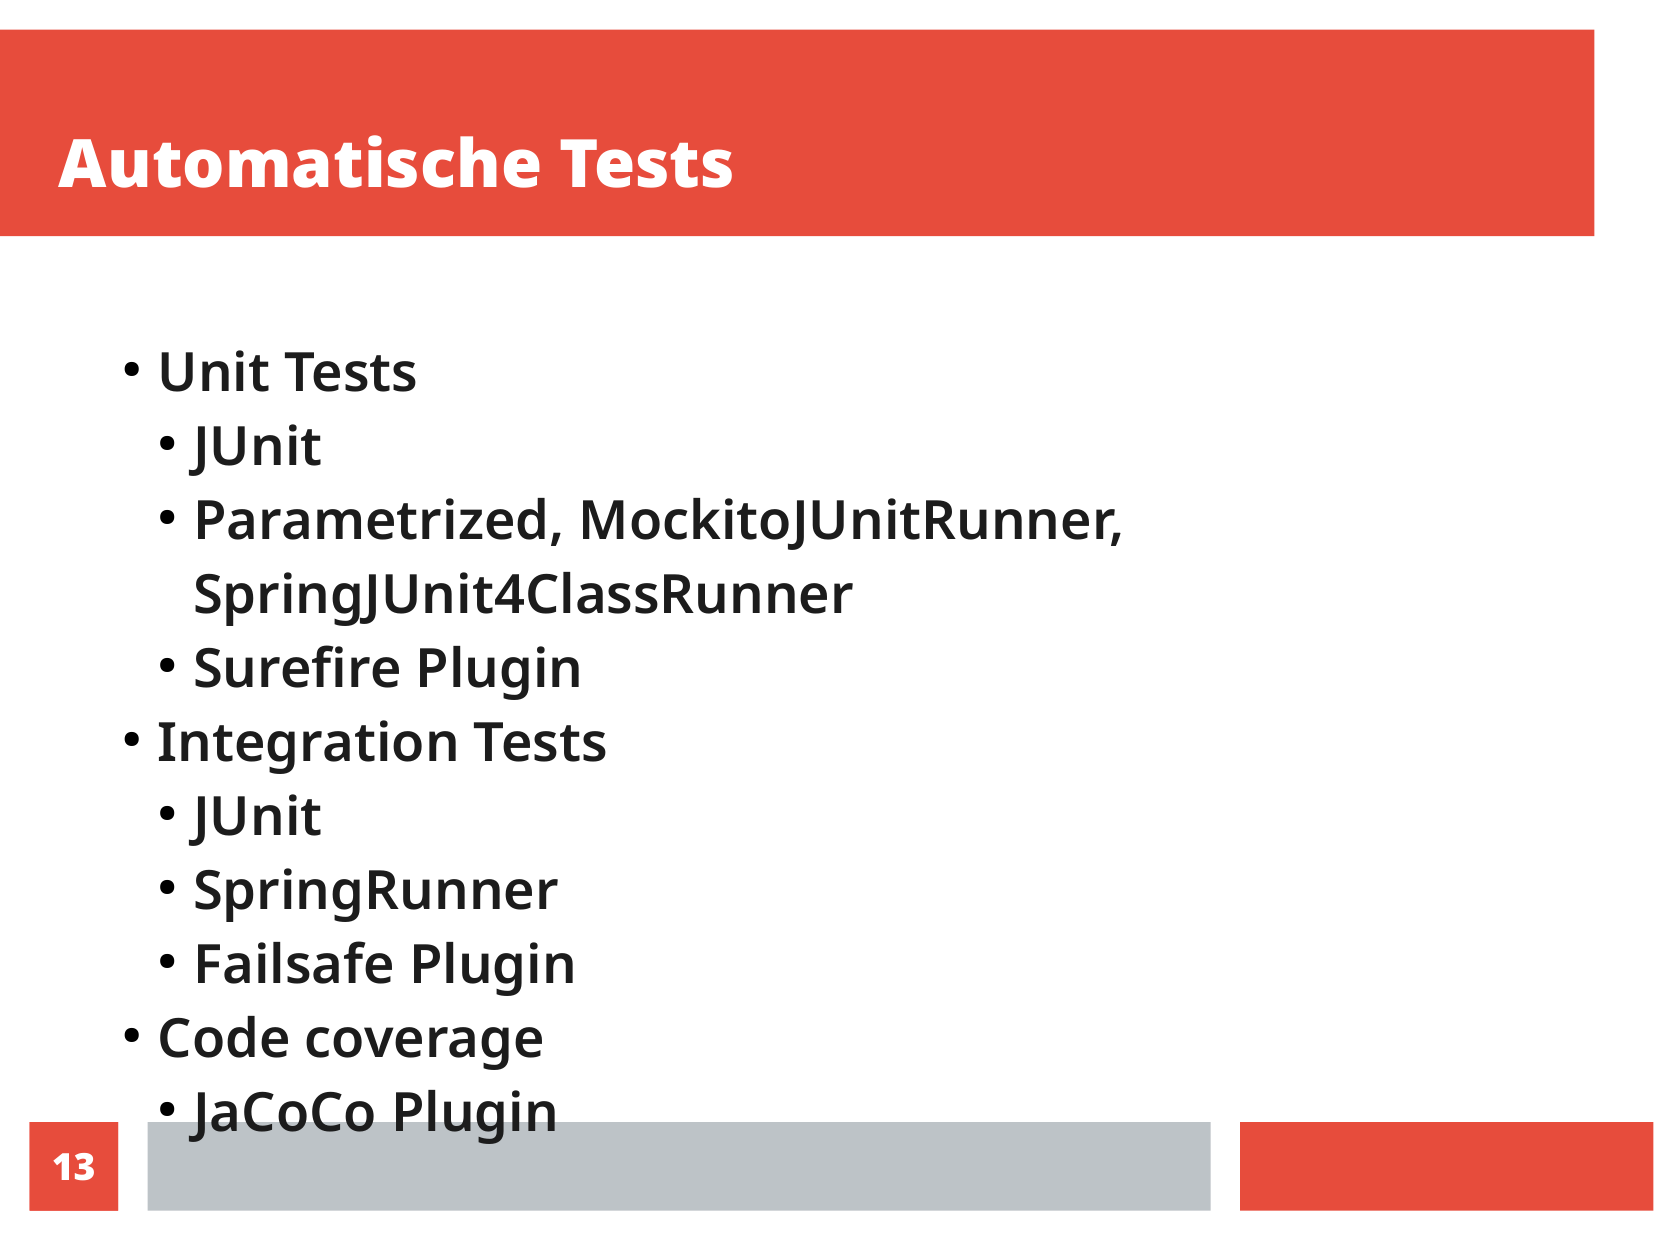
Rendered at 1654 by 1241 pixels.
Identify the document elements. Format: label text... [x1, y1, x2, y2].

text_box Unit Tests JUnit Parametrized, MockitoJUnitRunner, SpringJUnit4ClassRunner Surefire Plugin Integration Tests JUnit SpringRunner Failsafe Plugin Code coverage JaCoCo Plugin [107, 326, 1555, 1035]
title Automatische Tests [59, 59, 1595, 207]
